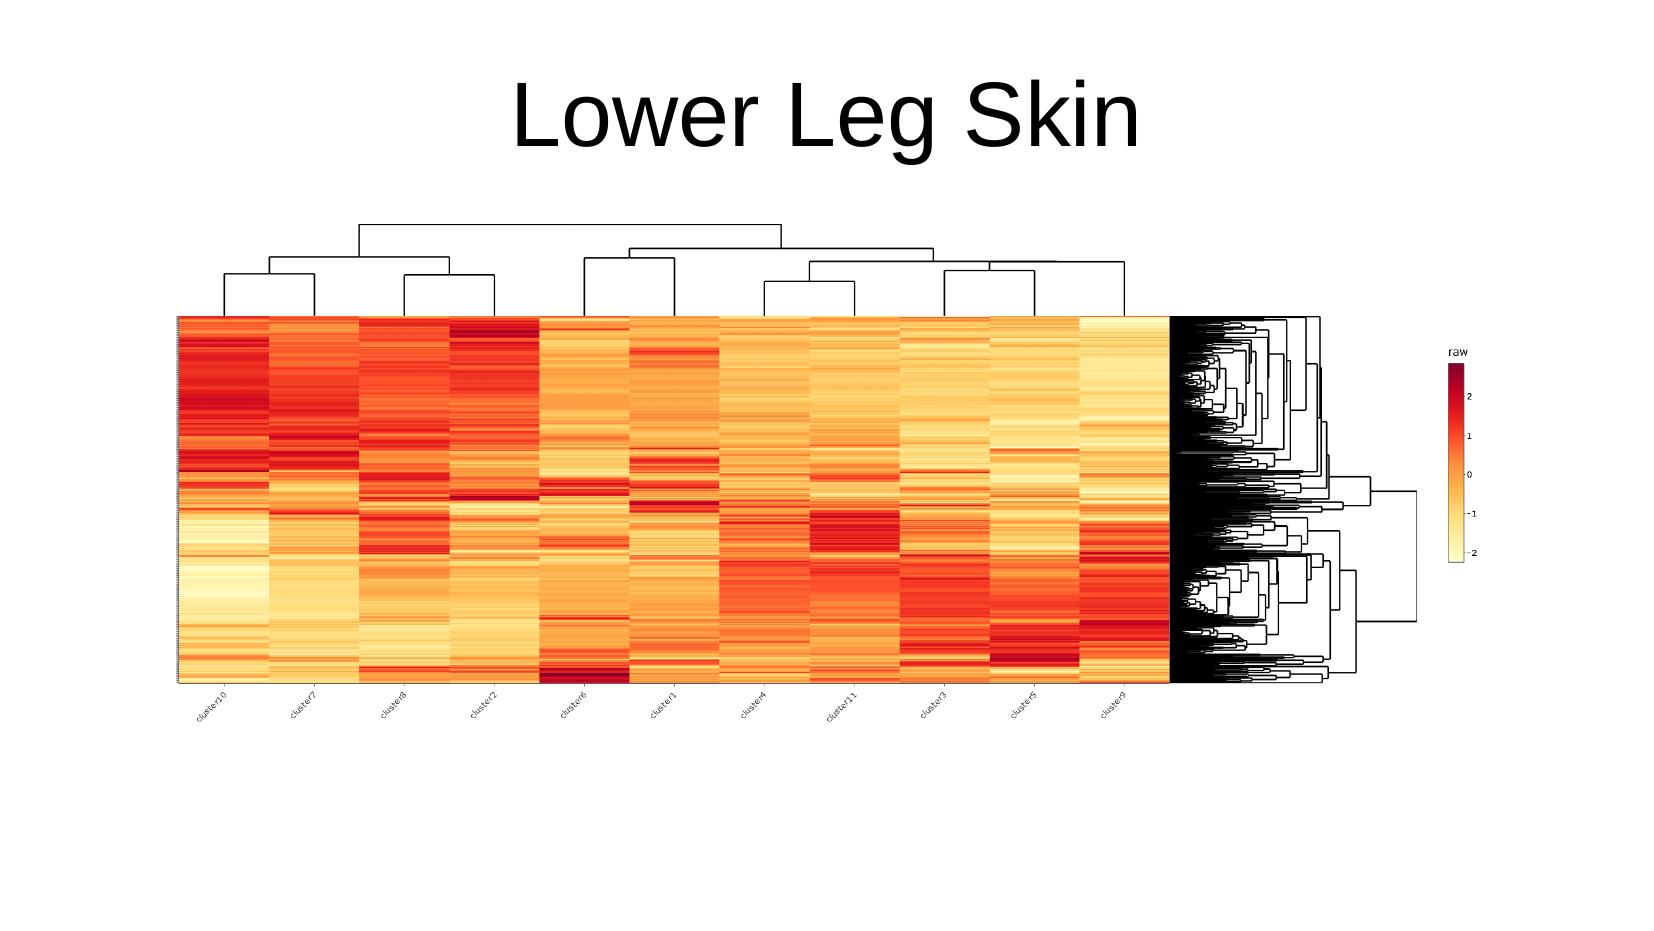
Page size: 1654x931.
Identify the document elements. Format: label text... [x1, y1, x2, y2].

picture [164, 224, 1489, 764]
title Lower Leg Skin [82, 37, 1571, 193]
